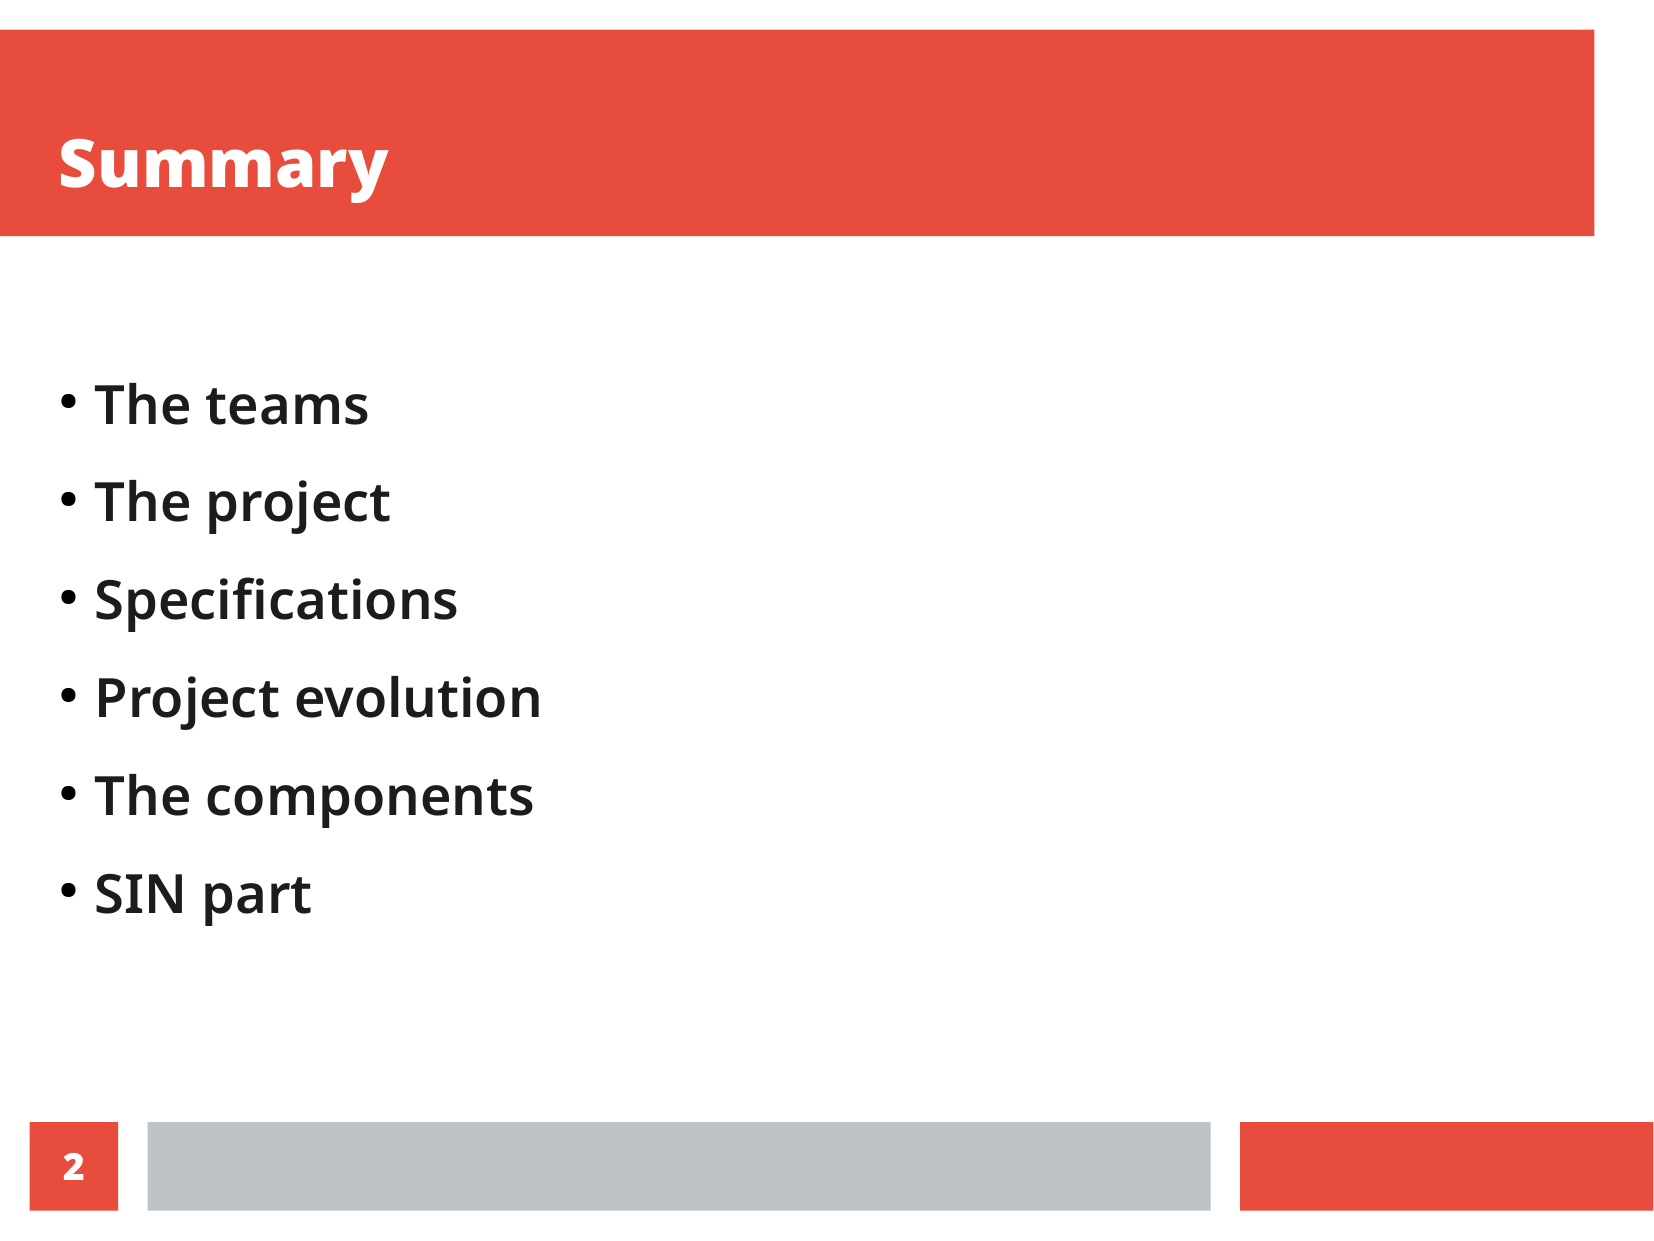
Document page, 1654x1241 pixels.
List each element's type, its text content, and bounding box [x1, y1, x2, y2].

title Summary [59, 59, 1595, 207]
list The teams The project Specifications Project evolution The components SIN part [59, 366, 1565, 934]
